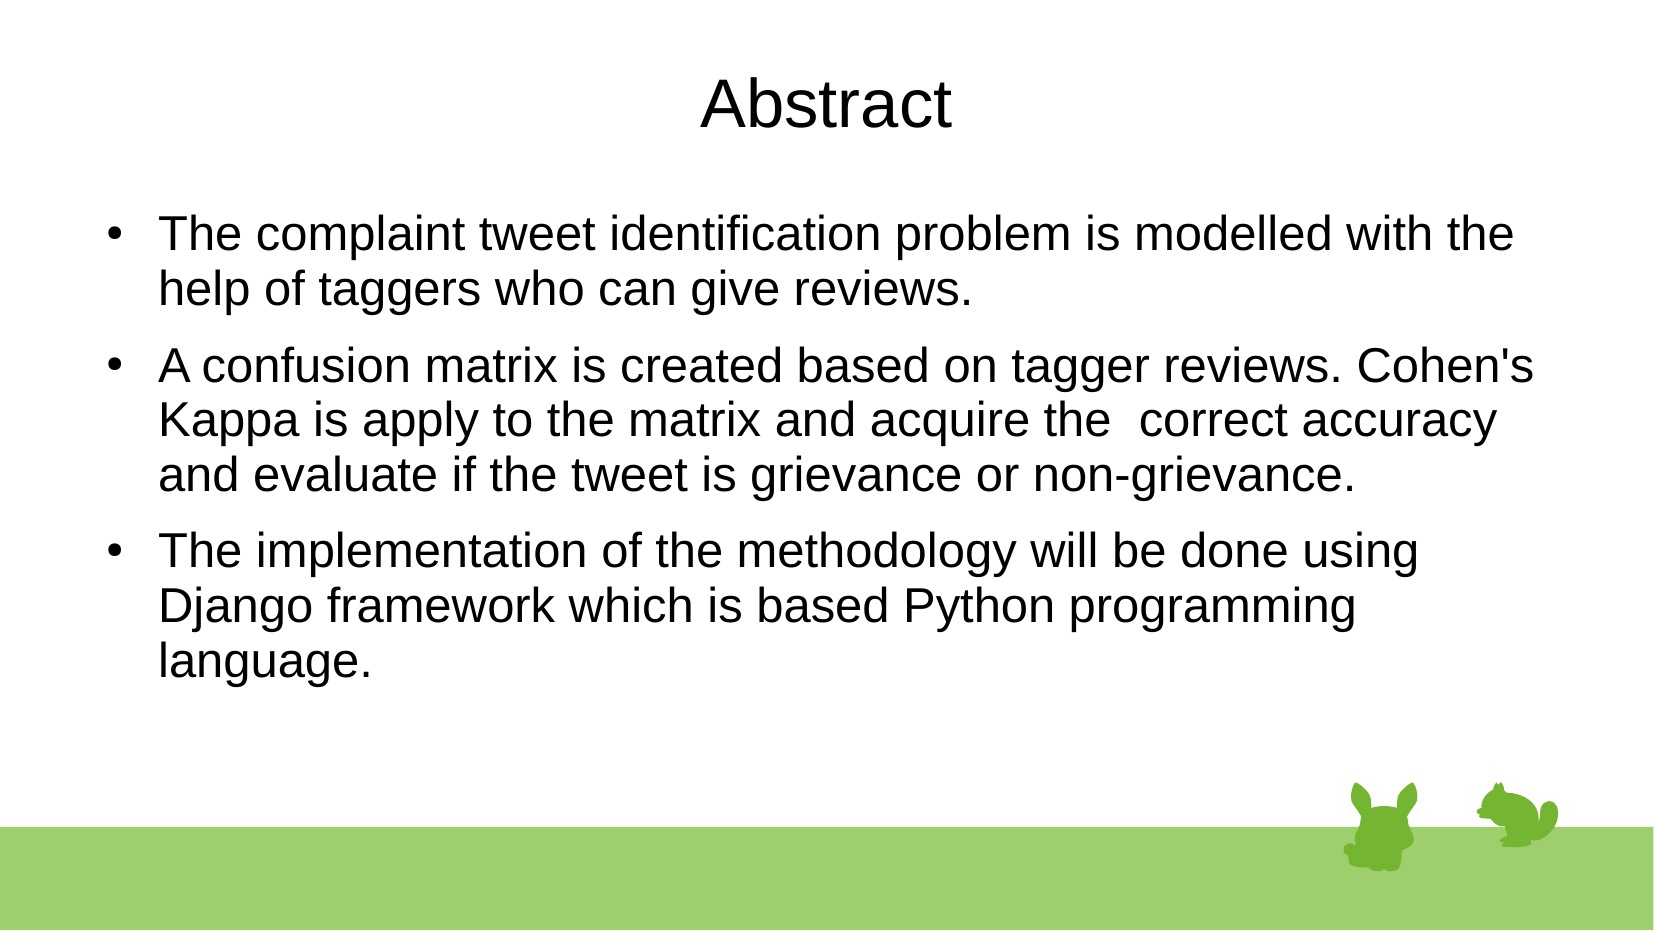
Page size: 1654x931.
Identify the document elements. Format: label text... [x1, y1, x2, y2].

list The complaint tweet identification problem is modelled with the help of taggers who can give reviews. A confusion matrix is created based on tagger reviews. Cohen's Kappa is apply to the matrix and acquire the correct accuracy and evaluate if the tweet is grievance or non-grievance. The implementation of the methodology will be done using Django framework which is based Python programming language. [88, 206, 1565, 739]
title Abstract [88, 29, 1565, 178]
